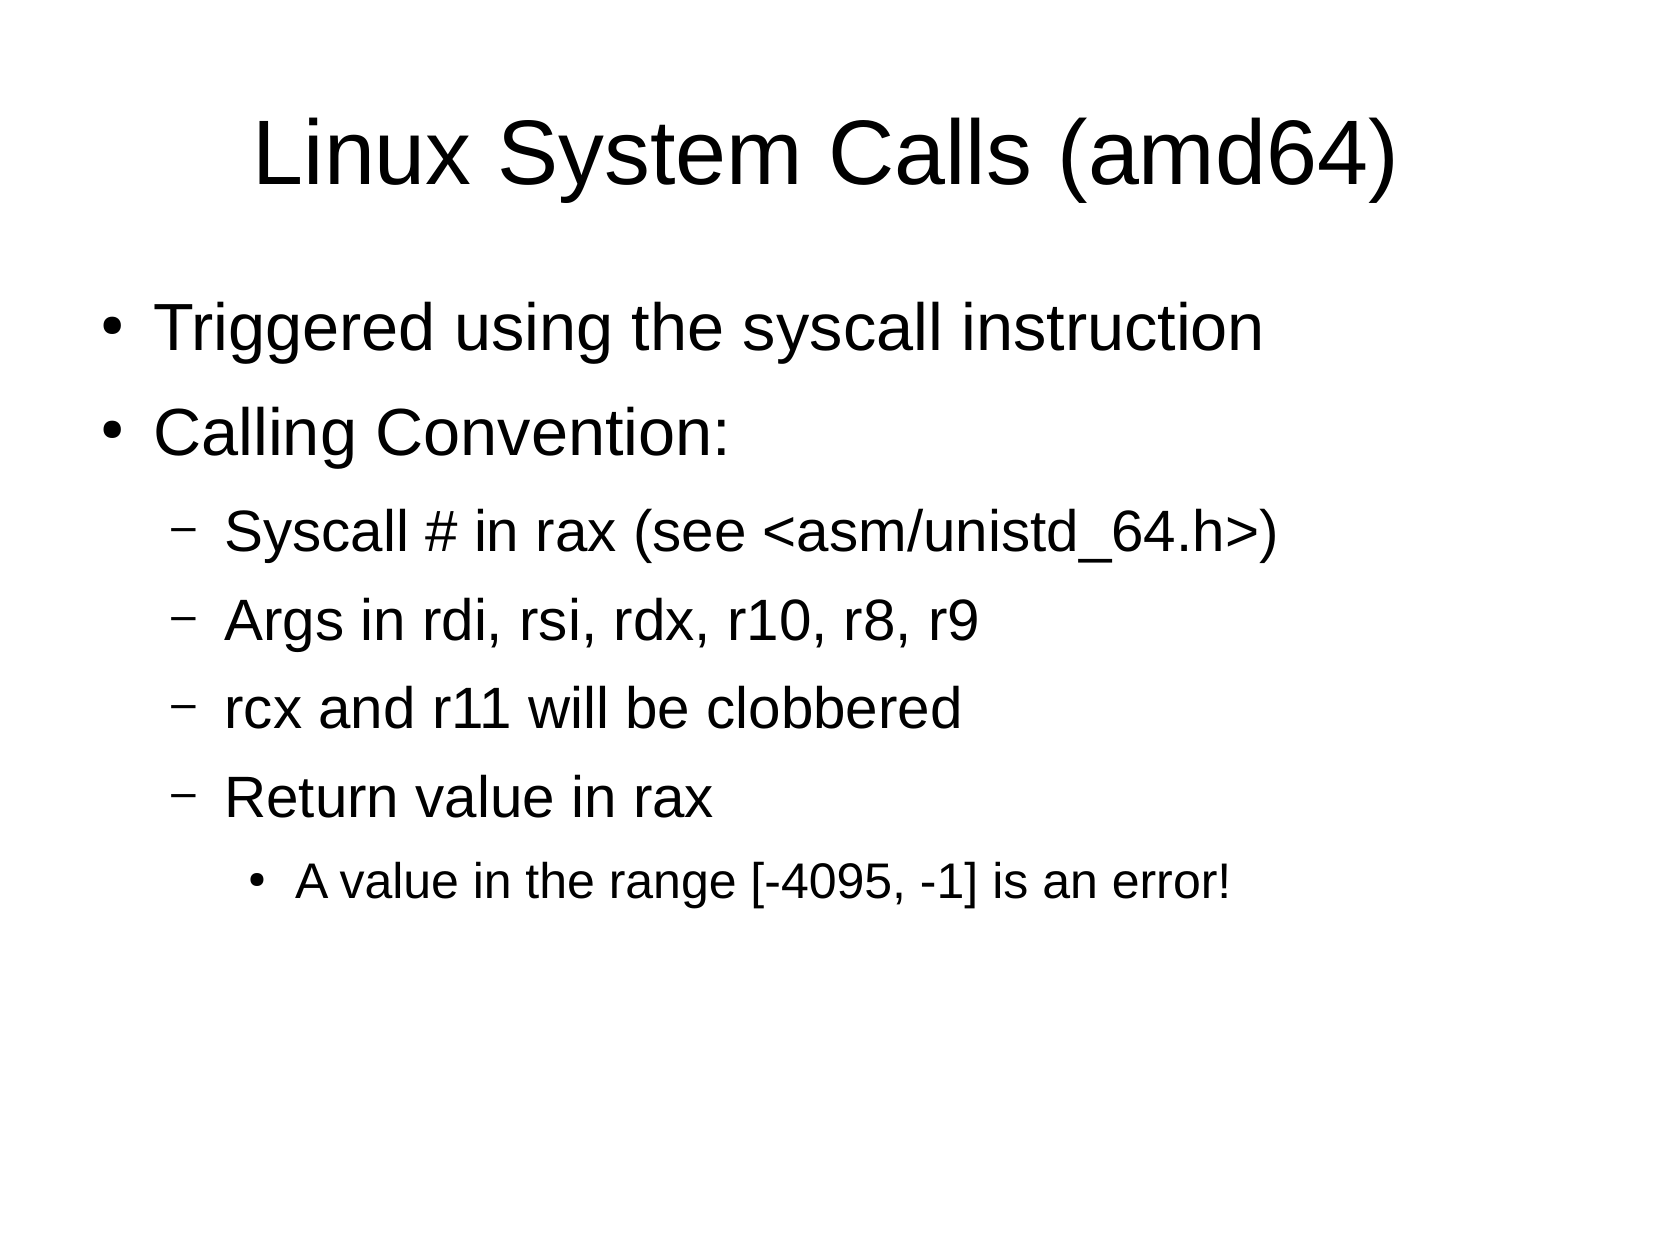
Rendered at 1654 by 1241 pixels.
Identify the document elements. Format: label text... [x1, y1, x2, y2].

title Linux System Calls (amd64) [82, 49, 1571, 257]
list Triggered using the syscall instruction Calling Convention: Syscall # in rax (see <asm/unistd_64.h>) Args in rdi, rsi, rdx, r10, r8, r9 rcx and r11 will be clobbered Return value in rax A value in the range [-4095, -1] is an error! [82, 290, 1538, 1010]
